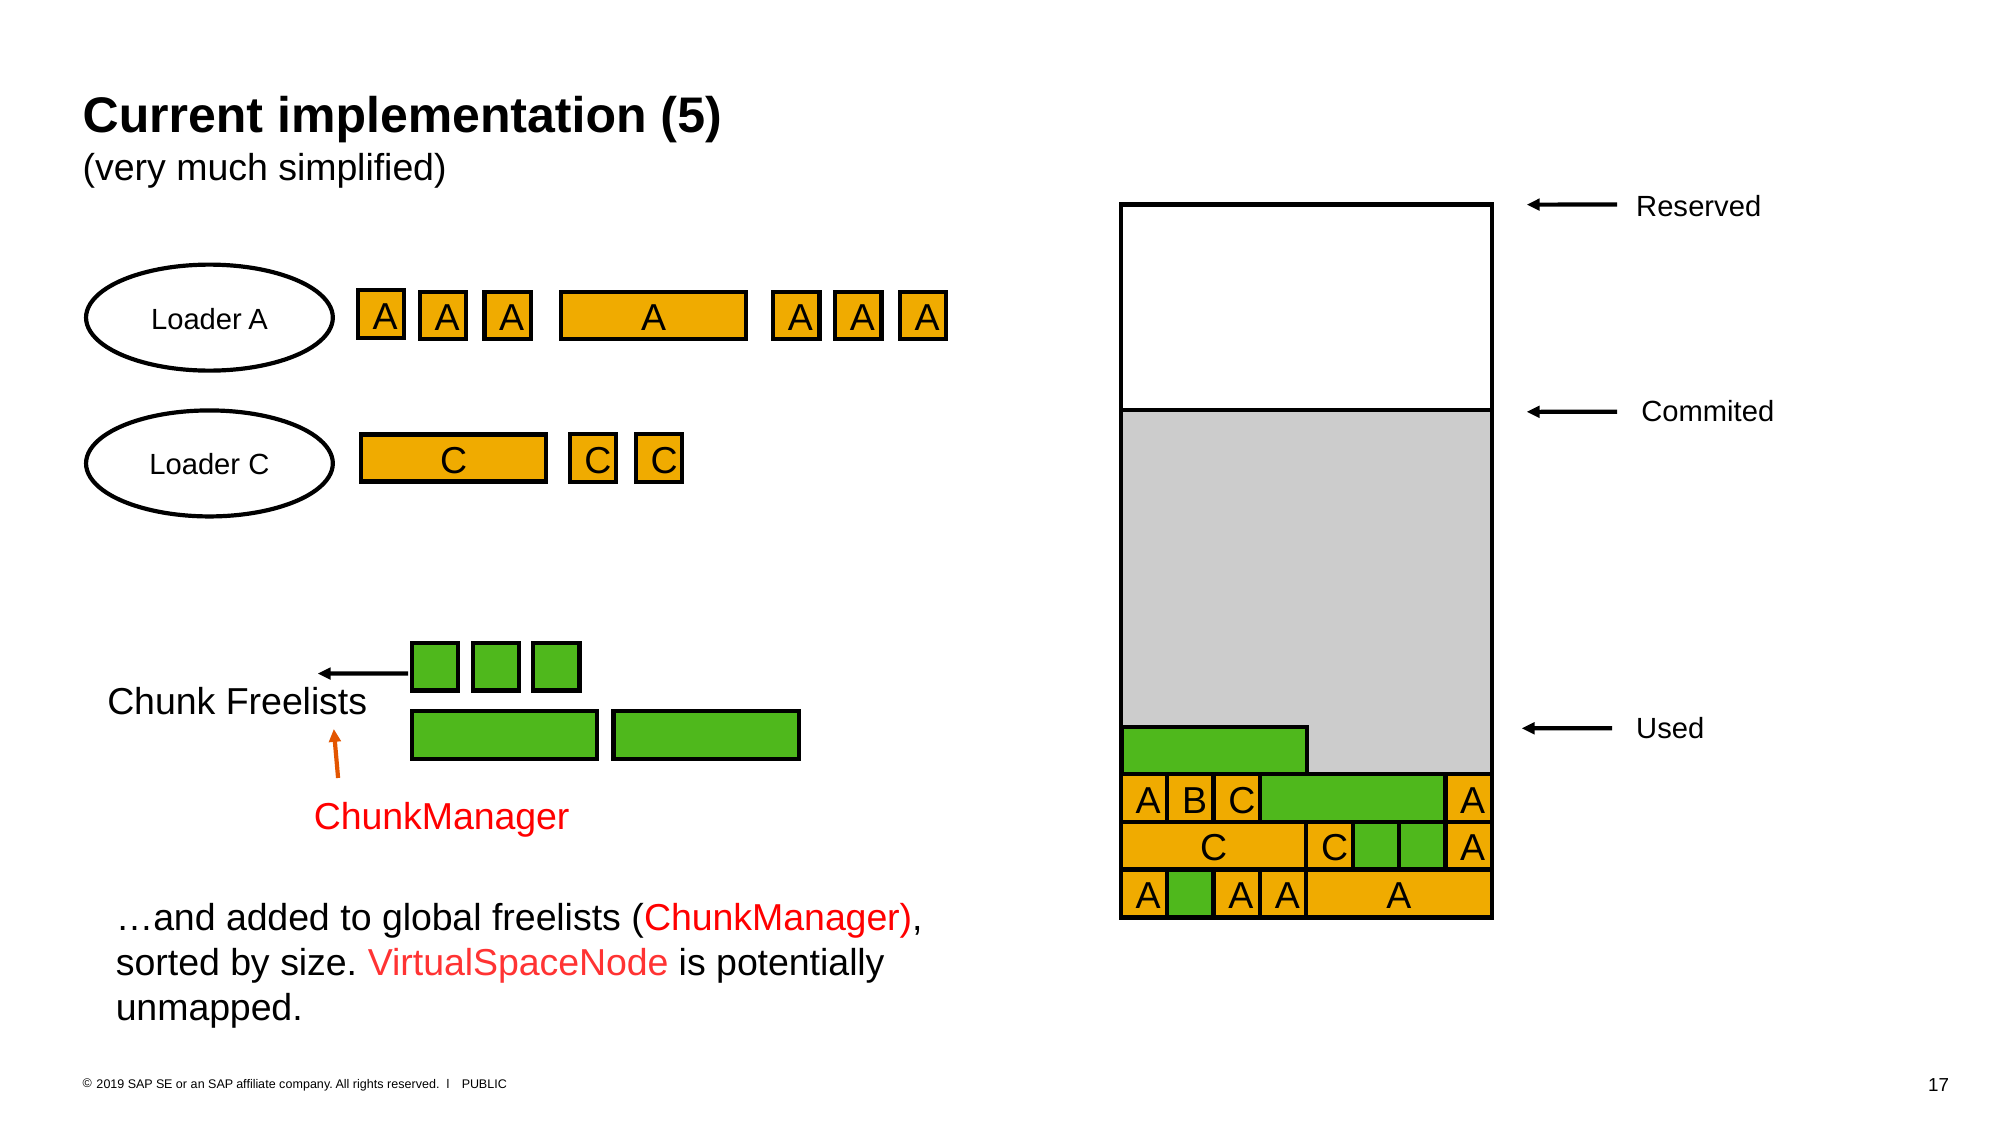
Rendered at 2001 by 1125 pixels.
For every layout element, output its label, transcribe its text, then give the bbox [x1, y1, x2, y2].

title Current implementation (5) (very much simplified) [82, 82, 1918, 189]
text_box A [357, 290, 405, 338]
text_box C [361, 434, 547, 482]
text_box [1120, 410, 1492, 870]
text_box Reserved [1636, 186, 1762, 222]
text_box [411, 711, 598, 759]
text_box A [1306, 870, 1492, 918]
text_box Loader C [86, 410, 333, 517]
text_box A [1213, 869, 1260, 917]
text_box C [569, 434, 617, 482]
text_box A [773, 291, 820, 340]
text_box [613, 711, 799, 759]
text_box [472, 642, 520, 691]
text_box A [1120, 869, 1167, 917]
text_box Commited [1641, 392, 1775, 428]
text_box A [1446, 774, 1492, 822]
text_box [533, 642, 580, 691]
text_box A [835, 291, 882, 340]
text_box A [560, 291, 747, 340]
text_box C [635, 434, 683, 482]
text_box A [899, 291, 947, 340]
text_box Used [1636, 709, 1705, 745]
text_box A [1445, 822, 1492, 870]
text_box A [1120, 774, 1167, 822]
text_box C [1120, 822, 1306, 869]
text_box …and added to global freelists (ChunkManager), sorted by size. VirtualSpaceNode is potentially unmapped. [115, 893, 1029, 1029]
text_box Chunk Freelists [107, 676, 381, 722]
text_box A [1260, 869, 1306, 917]
text_box A [419, 291, 467, 340]
text_box Loader A [86, 264, 333, 371]
text_box ChunkManager [313, 791, 678, 837]
text_box [411, 642, 459, 691]
text_box C [1213, 775, 1259, 822]
text_box B [1167, 775, 1213, 822]
text_box C [1306, 822, 1352, 870]
text_box A [484, 291, 531, 340]
text_box [1120, 869, 1306, 918]
